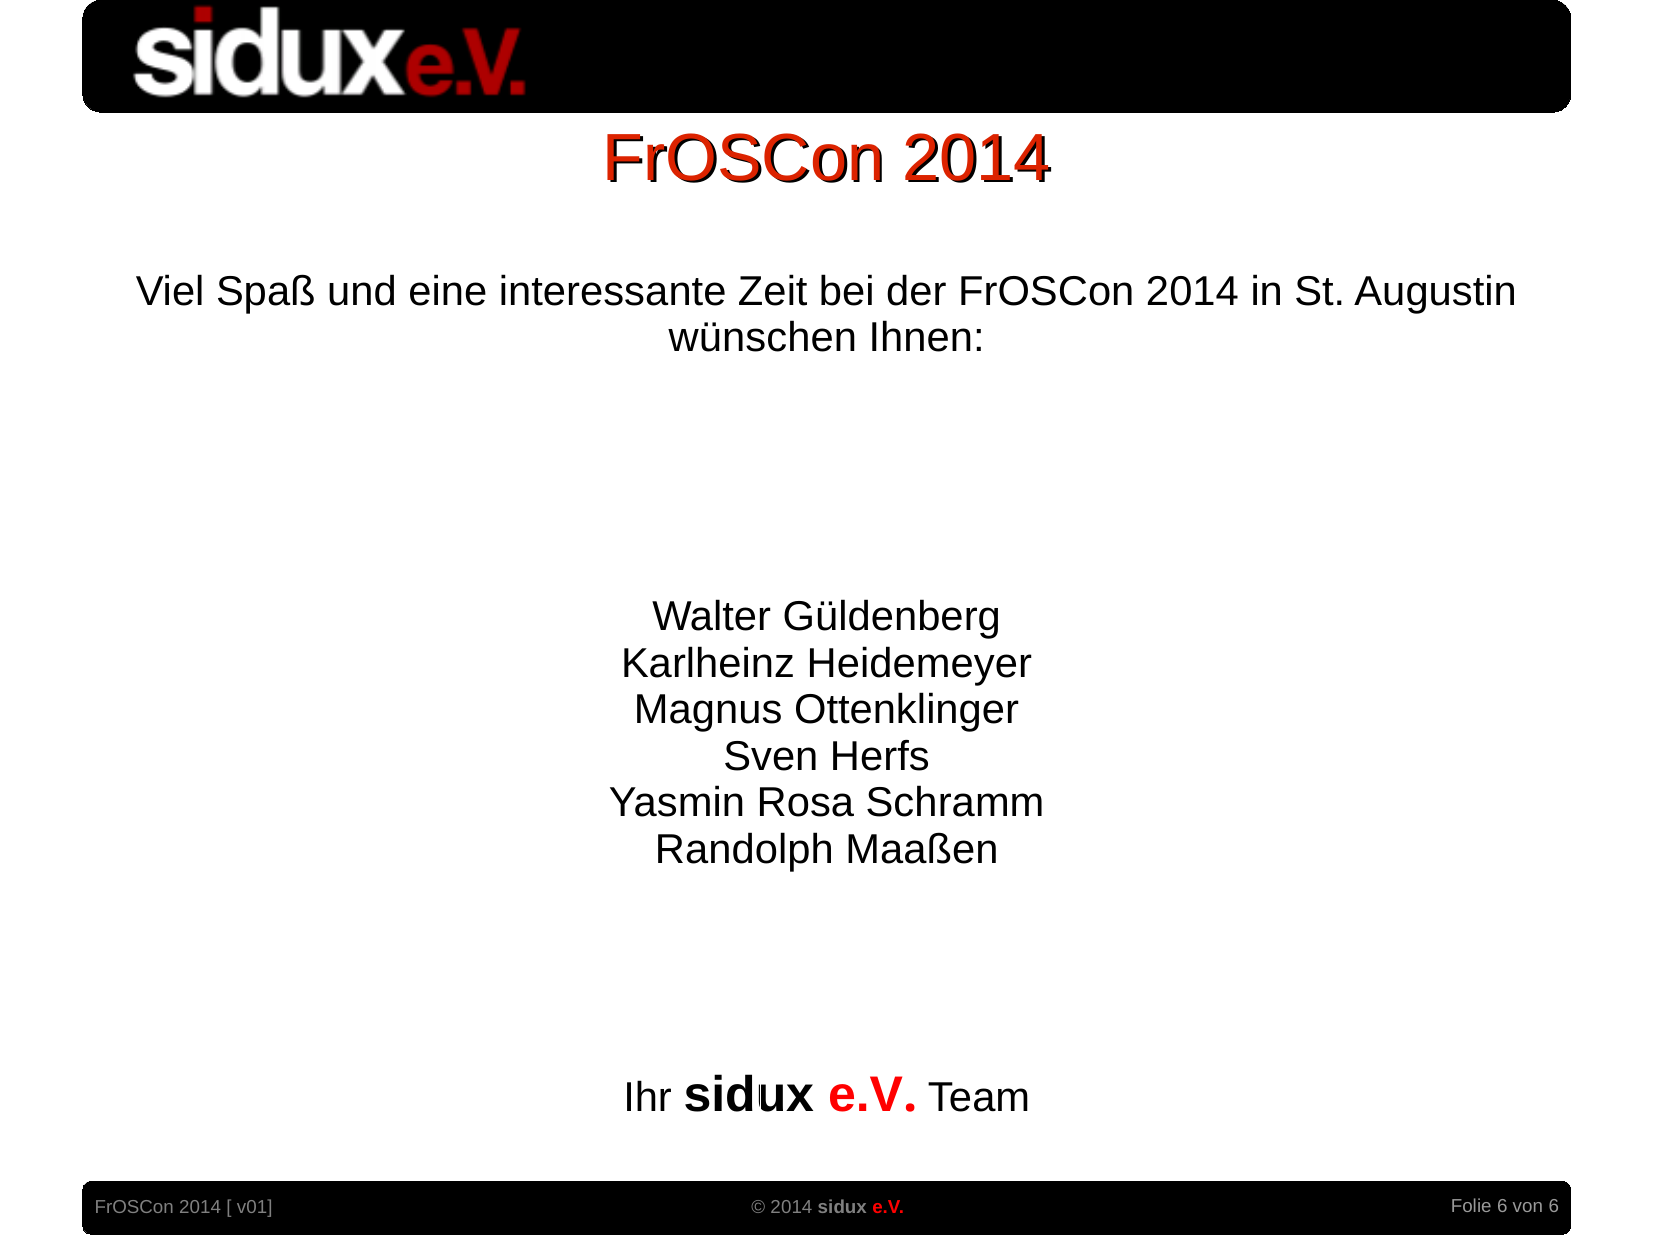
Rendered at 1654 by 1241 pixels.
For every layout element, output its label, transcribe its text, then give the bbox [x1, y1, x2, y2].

table_cell [1042, 673, 1451, 727]
table_cell [1451, 673, 1642, 727]
table_cell [1451, 727, 1642, 781]
table_header [289, 619, 760, 673]
table_cell [118, 979, 289, 1116]
table_cell [760, 673, 1042, 727]
table_cell [1451, 979, 1642, 1116]
table_cell [1042, 727, 1451, 781]
table_header [118, 619, 289, 673]
table_cell [289, 781, 760, 979]
table_cell [761, 979, 1042, 1116]
table_cell [1042, 979, 1451, 1116]
picture [113, 0, 532, 110]
table_cell [118, 781, 289, 979]
table_cell [1043, 782, 1451, 979]
table_cell [289, 673, 760, 727]
table_cell [760, 727, 1042, 781]
text_box Viel Spaß und eine interessante Zeit bei der FrOSCon 2014 in St. Augustin wünschen Ihnen: Walter Güldenberg Karlheinz Heidemeyer Magnus Ottenklinger Sven Herfs Yasmin Rosa Schramm Randolph Maaßen Ihr sidux e.V. Team [82, 224, 1571, 1170]
table_header [1042, 619, 1451, 673]
table_cell [1452, 781, 1642, 978]
table_cell [289, 727, 760, 781]
table_cell [289, 979, 760, 1116]
table_header [760, 619, 1042, 673]
table_cell [118, 673, 289, 727]
table_header [1451, 619, 1642, 673]
table_cell [760, 781, 1042, 978]
table_cell [118, 727, 289, 781]
text_box FrOSCon 2014 [82, 112, 1571, 213]
